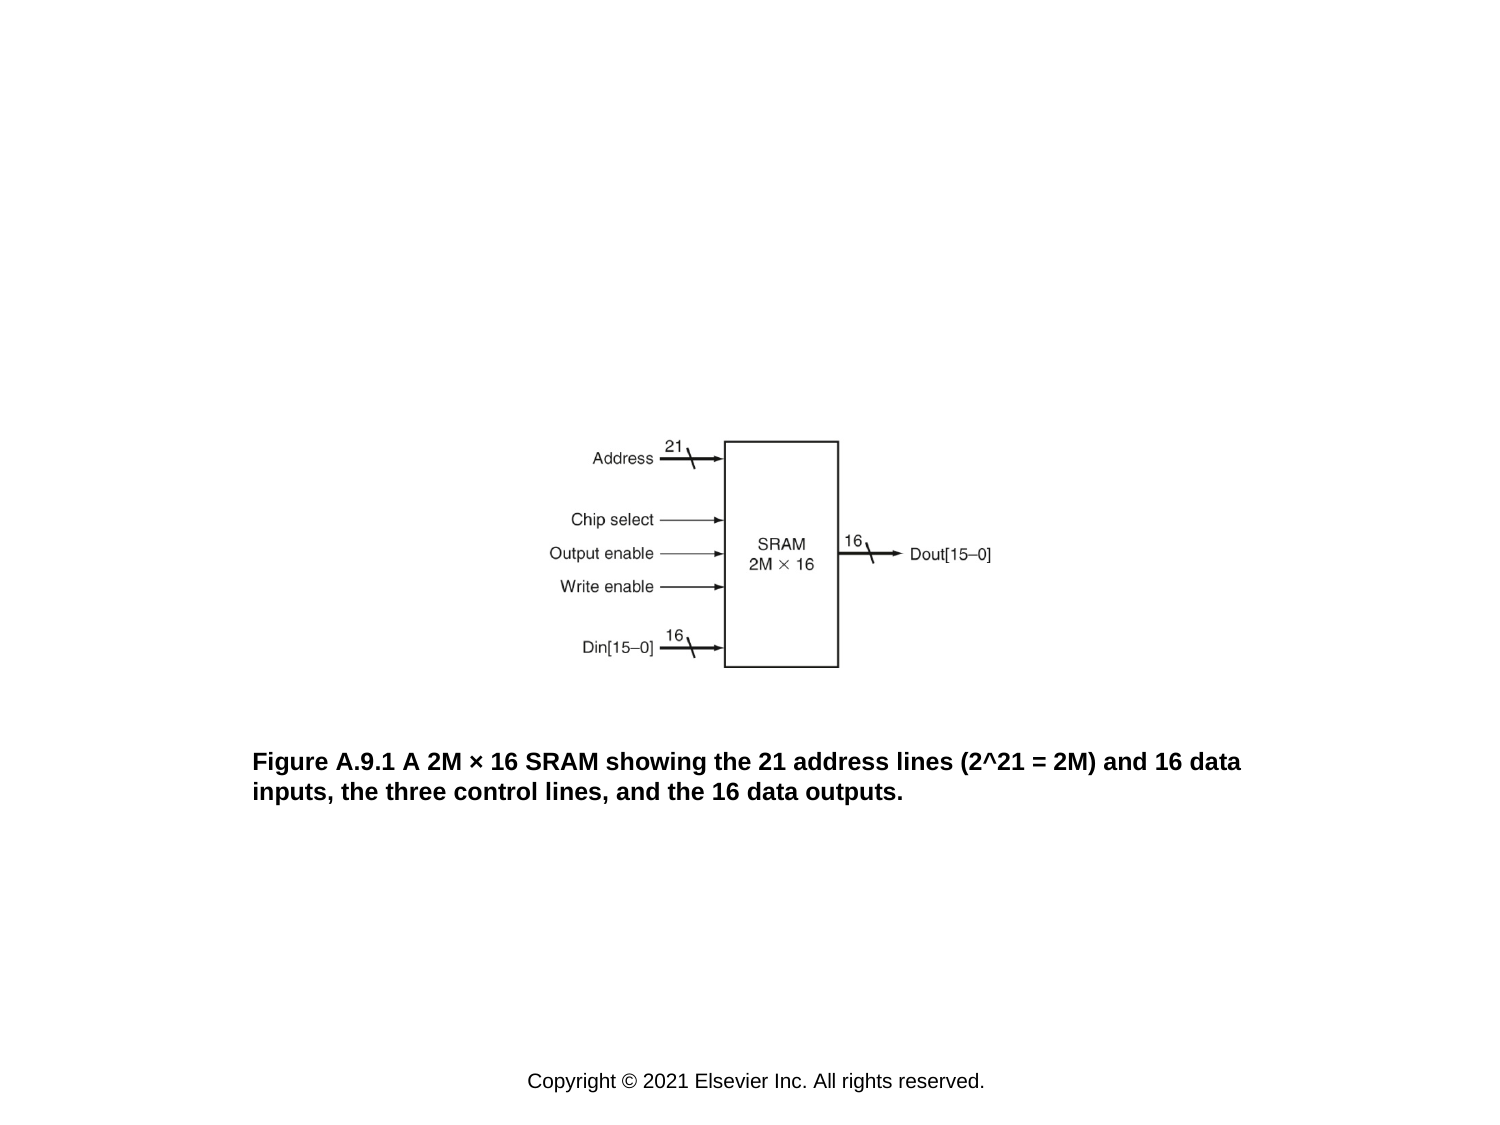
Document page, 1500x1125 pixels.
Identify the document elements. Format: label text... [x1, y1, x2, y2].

text_box Copyright © 2021 Elsevier Inc. All rights reserved. [512, 1059, 1001, 1101]
picture [549, 437, 991, 668]
text_box Figure A.9.1 A 2M × 16 SRAM showing the 21 address lines (2^21 = 2M) and 16 data inputs, the three control lines, and the 16 data outputs. [237, 737, 1500, 813]
